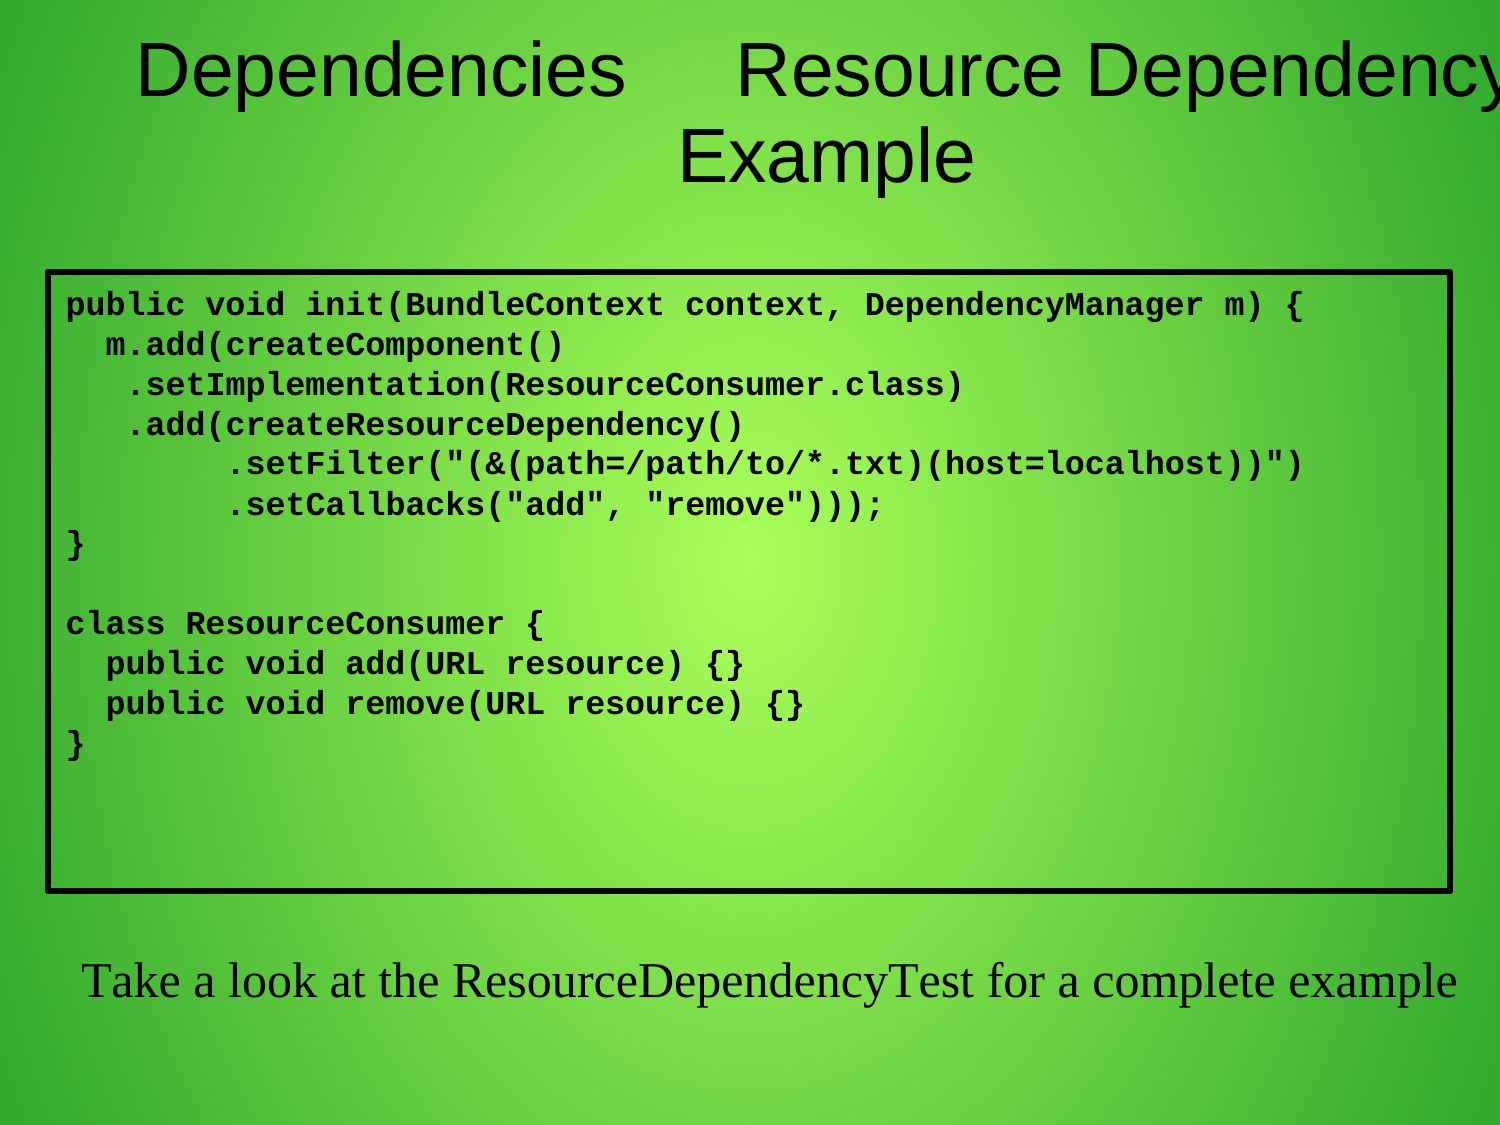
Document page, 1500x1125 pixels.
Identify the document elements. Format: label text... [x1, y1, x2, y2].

text_box Take a look at the ResourceDependencyTest for a complete example [66, 940, 1467, 1015]
title Dependencies Resource Dependency Example [82, 26, 1500, 199]
text_box public void init(BundleContext context, DependencyManager m) { m.add(createComponent() .setImplementation(ResourceConsumer.class) .add(createResourceDependency() .setFilter("(&(path=/path/to/*.txt)(host=localhost))") .setCallbacks("add", "remove"))); } class ResourceConsumer { public void add(URL resource) {} public void remove(URL resource) {} } [47, 271, 1450, 892]
